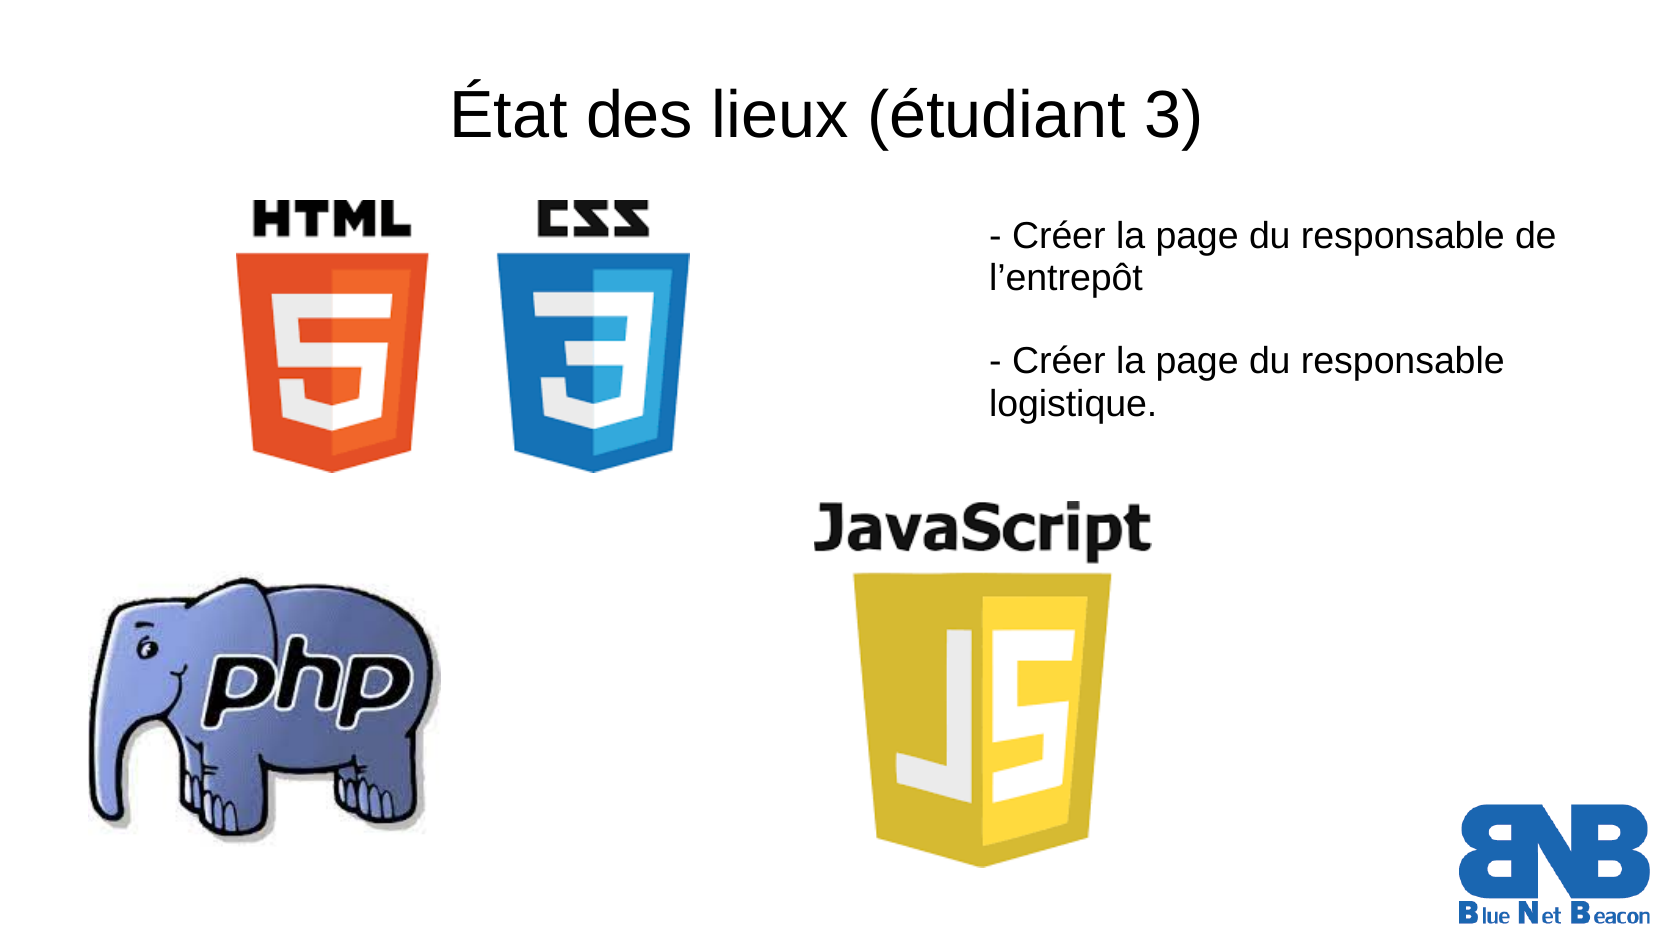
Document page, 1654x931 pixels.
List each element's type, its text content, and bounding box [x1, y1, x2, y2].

picture [88, 534, 441, 886]
picture [1459, 797, 1650, 930]
text_box - Créer la page du responsable de l’entrepôt - Créer la page du responsable logistique. [974, 206, 1595, 432]
picture [236, 200, 690, 473]
title État des lieux (étudiant 3) [82, 37, 1571, 193]
picture [814, 501, 1152, 868]
